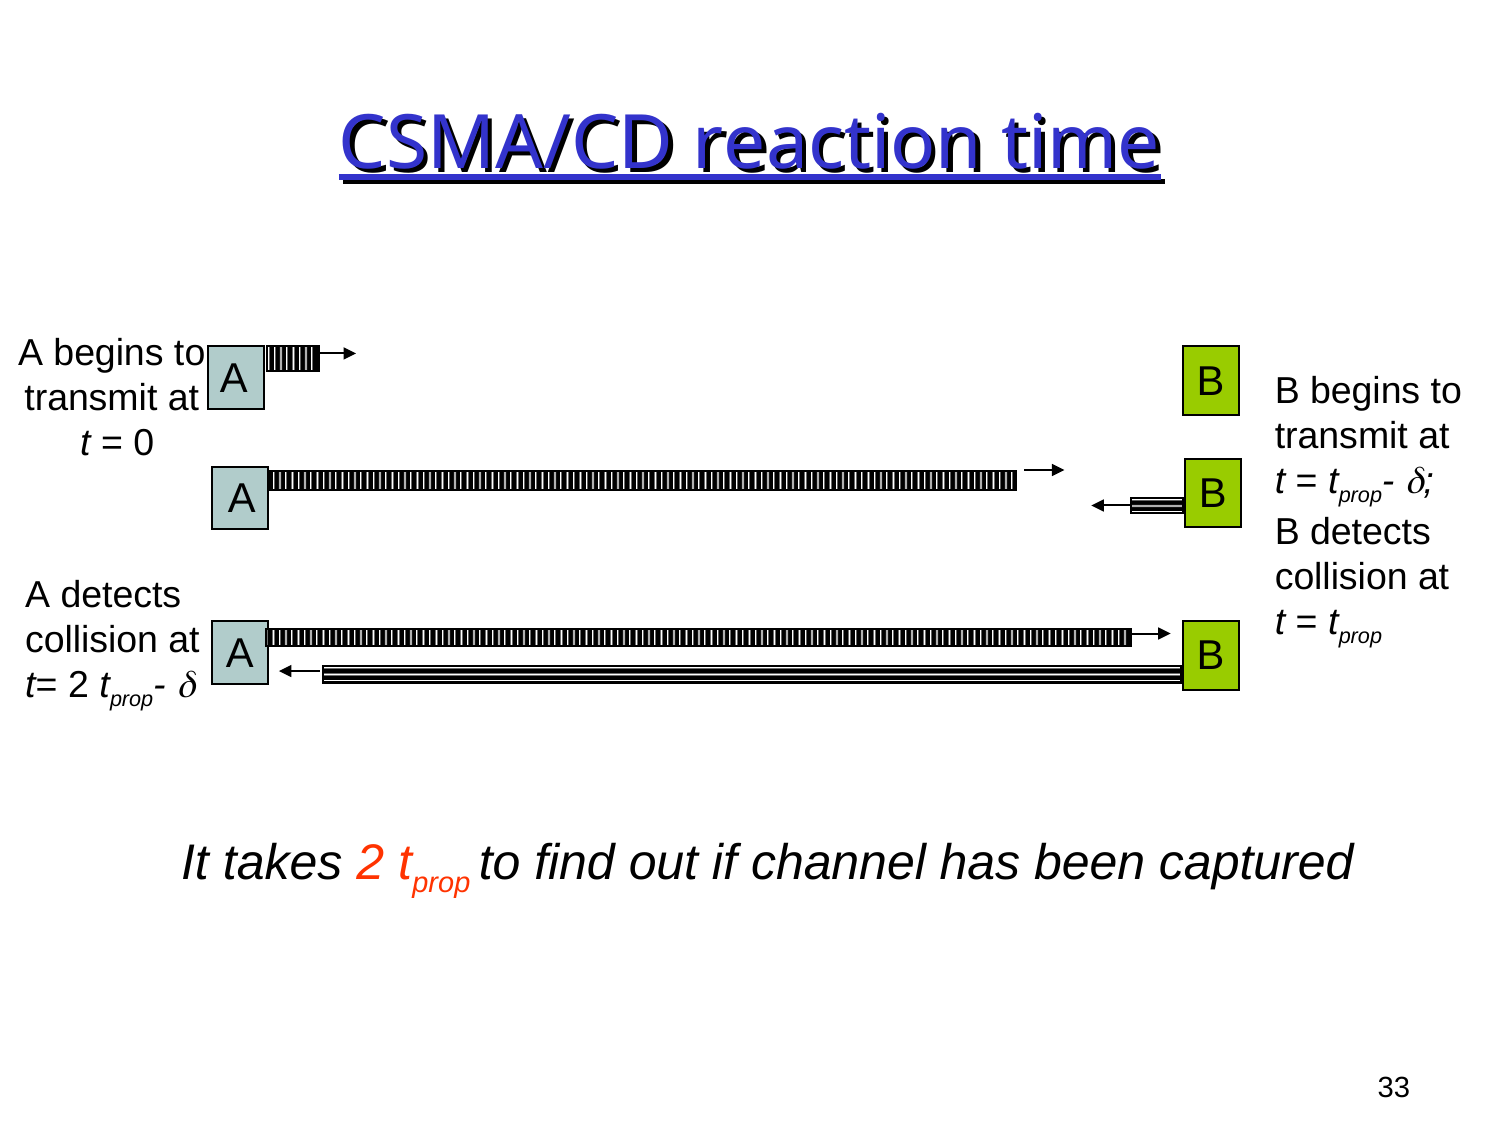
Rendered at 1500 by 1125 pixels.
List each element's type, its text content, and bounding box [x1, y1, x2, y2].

text_box [1185, 524, 1242, 528]
text_box A [204, 343, 263, 409]
text_box B [1181, 621, 1240, 686]
text_box [1130, 498, 1183, 513]
text_box [271, 471, 1017, 490]
text_box A [213, 463, 271, 529]
text_box [1182, 411, 1240, 415]
text_box [212, 466, 269, 530]
text_box [267, 346, 319, 371]
text_box A detects collision at t= 2 tprop-  [10, 562, 269, 719]
text_box A begins to transmit at t = 0 [3, 321, 231, 471]
text_box [269, 629, 1131, 647]
text_box B [1181, 346, 1240, 411]
text_box [1182, 686, 1240, 690]
text_box [322, 665, 1181, 683]
title CSMA/CD reaction time [75, 45, 1426, 233]
text_box It takes 2 tprop to find out if channel has been captured [166, 822, 1370, 906]
text_box B begins to transmit at t = tprop- ; B detects collision at t = tprop [1259, 358, 1488, 656]
text_box B [1183, 458, 1242, 524]
